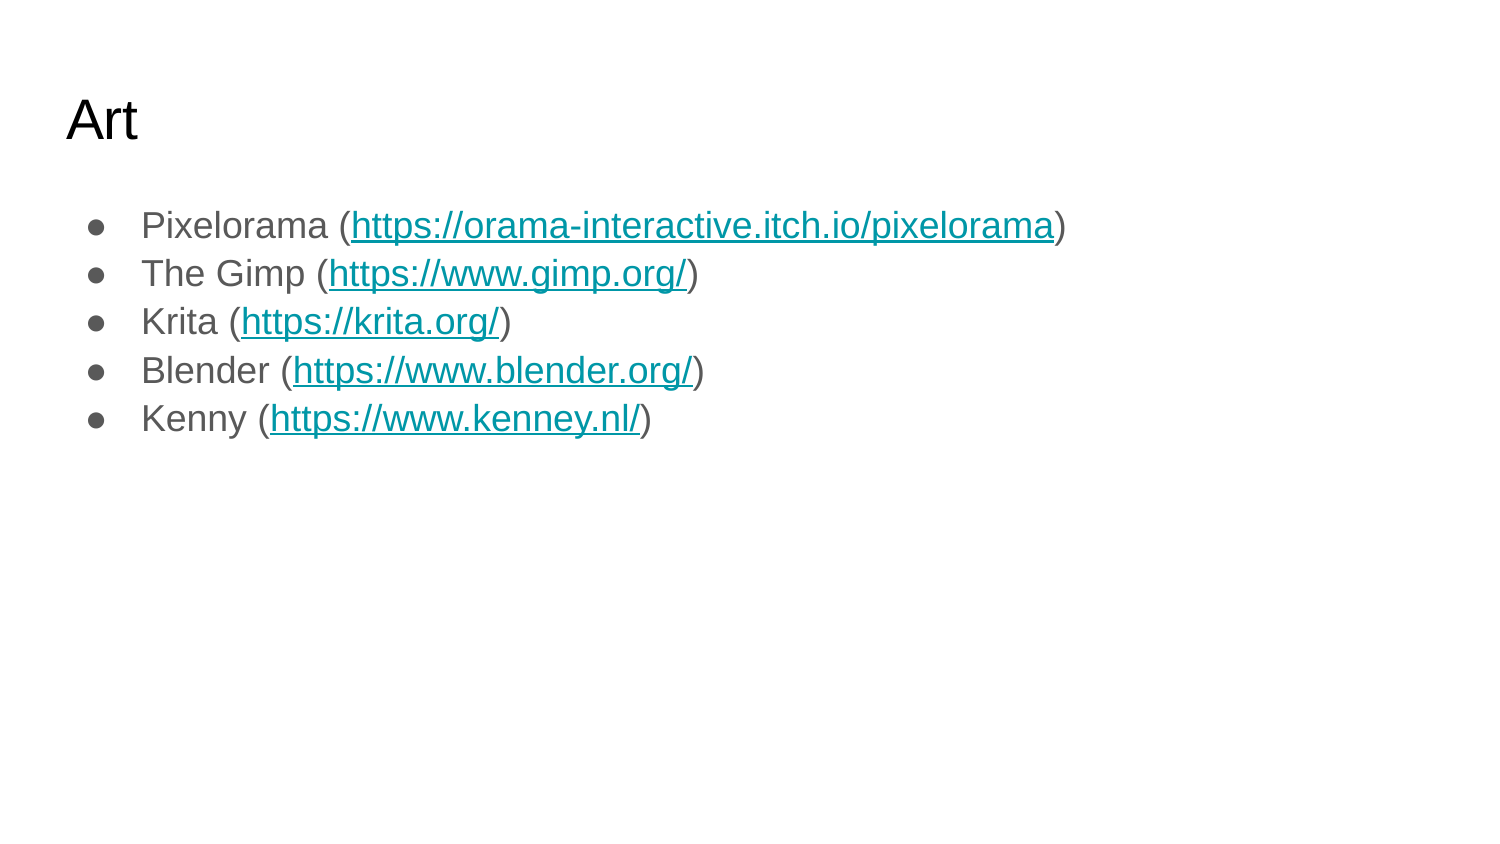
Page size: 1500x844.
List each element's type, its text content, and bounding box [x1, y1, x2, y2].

list Pixelorama (https://orama-interactive.itch.io/pixelorama) The Gimp (https://www.gimp.org/) Krita (https://krita.org/) Blender (https://www.blender.org/) Kenny (https://www.kenney.nl/) [51, 183, 1449, 744]
title Art [51, 72, 1449, 167]
